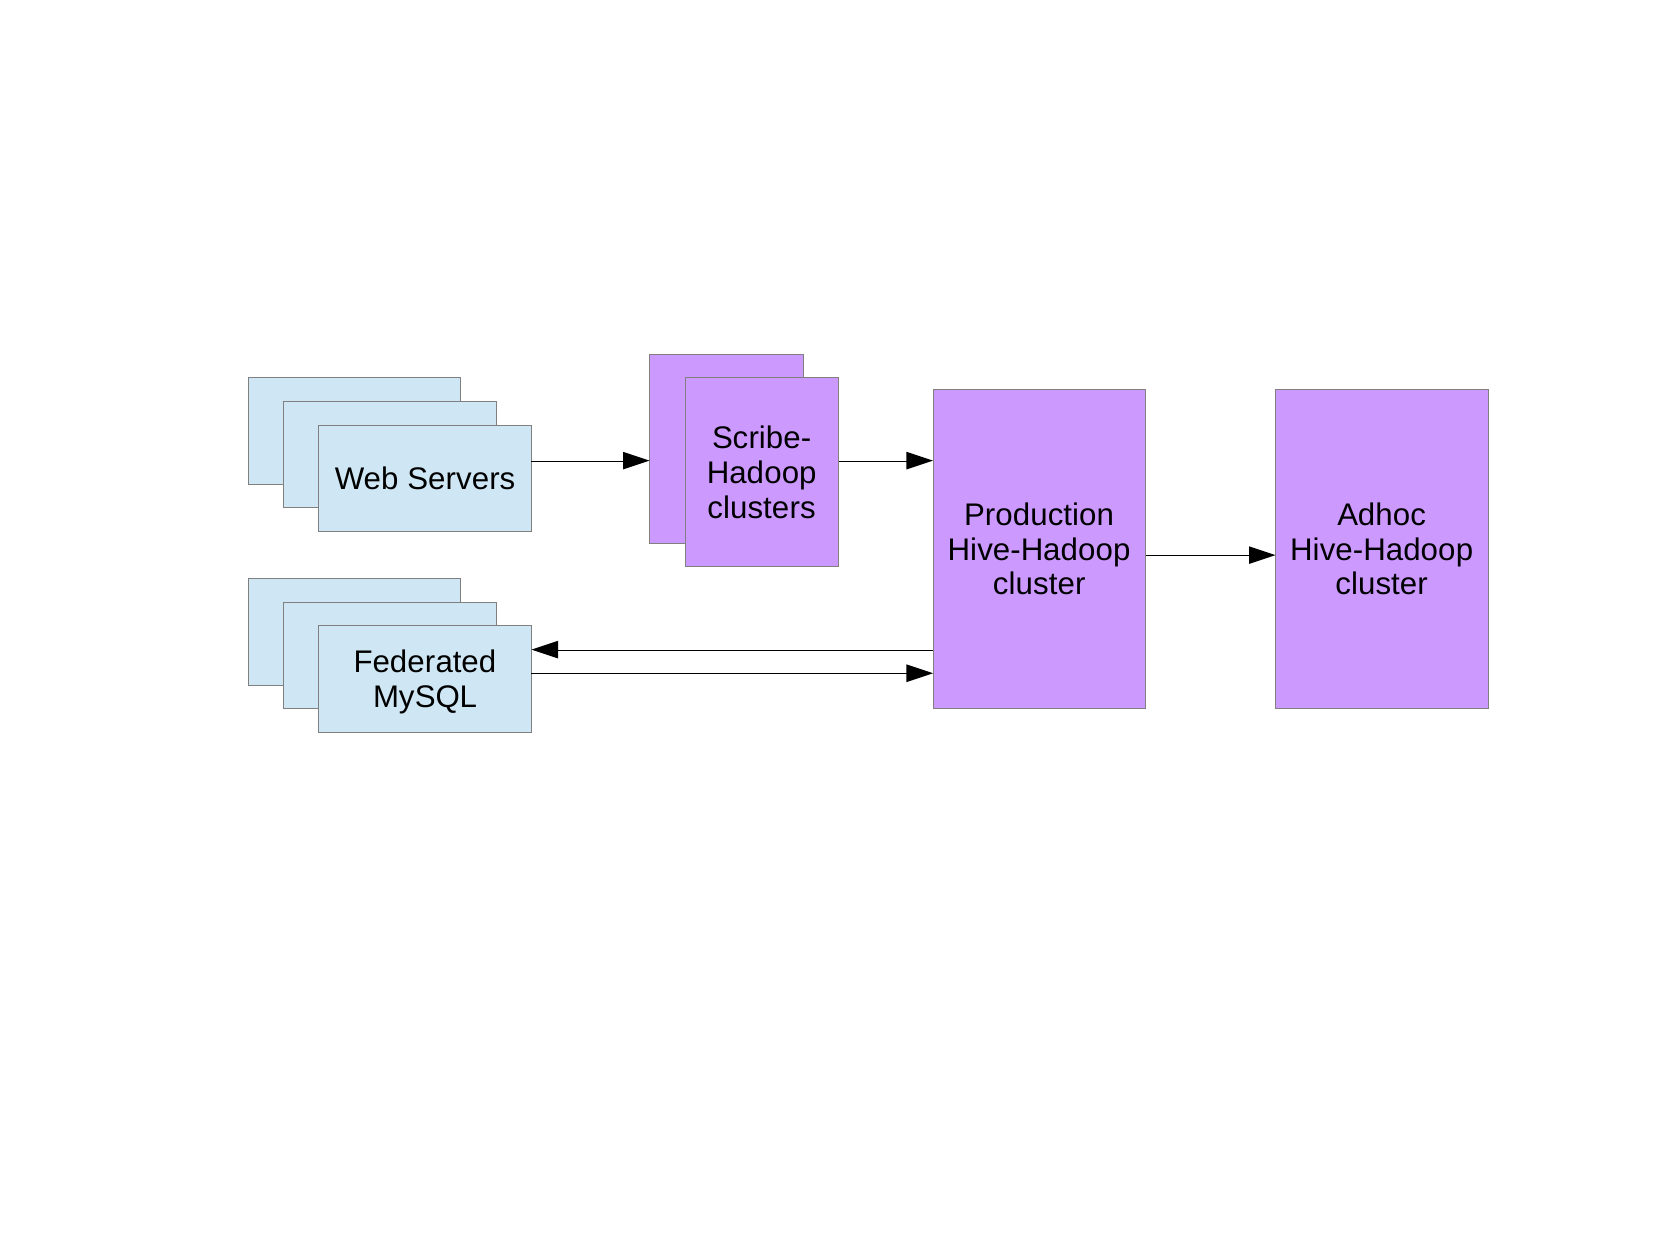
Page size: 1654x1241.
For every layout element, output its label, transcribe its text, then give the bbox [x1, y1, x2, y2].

text_box [649, 354, 804, 544]
text_box [248, 578, 497, 709]
text_box Adhoc Hive-Hadoop cluster [1275, 389, 1489, 709]
text_box Federated MySQL [318, 625, 532, 733]
text_box Web Servers [318, 425, 532, 532]
text_box Production Hive-Hadoop cluster [933, 389, 1146, 709]
text_box [248, 377, 497, 508]
text_box Scribe- Hadoop clusters [685, 377, 839, 567]
